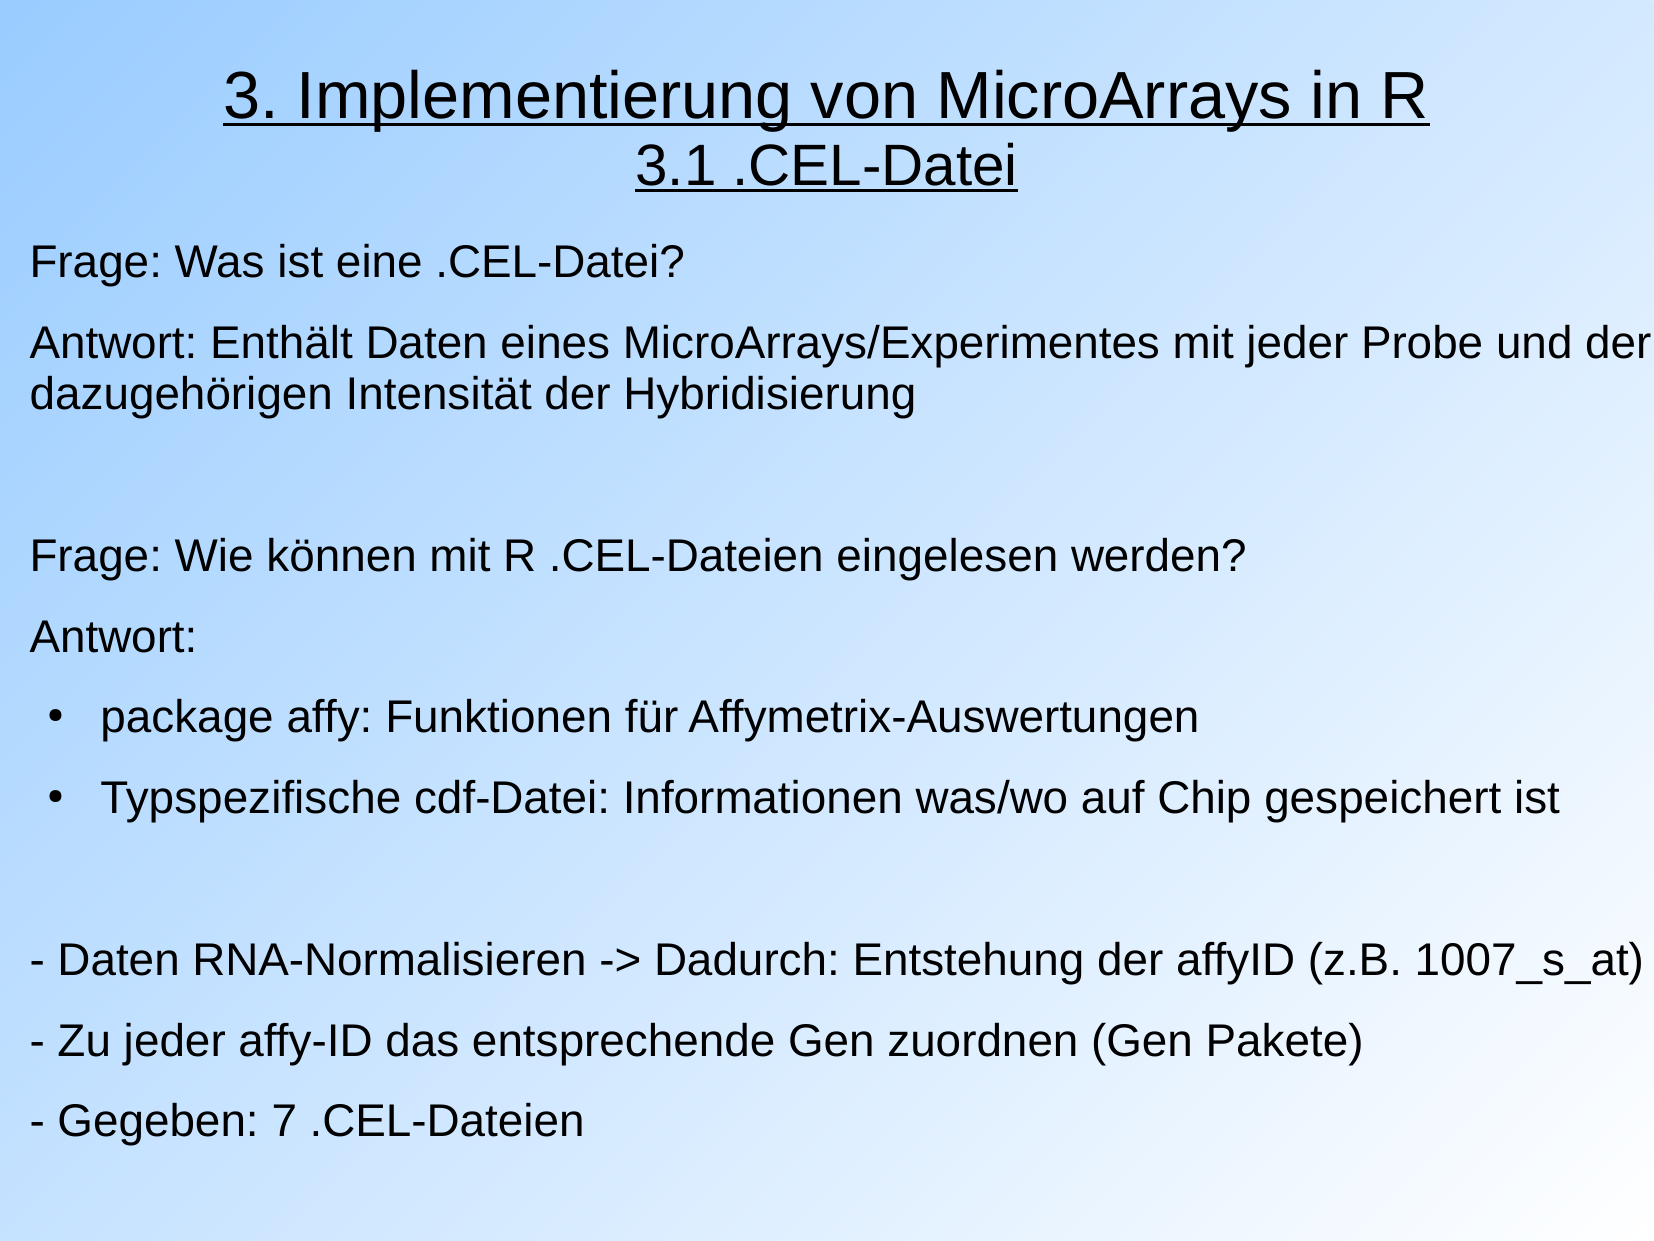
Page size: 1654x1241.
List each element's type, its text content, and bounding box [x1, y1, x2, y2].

list Frage: Was ist eine .CEL-Datei? Antwort: Enthält Daten eines MicroArrays/Experimentes mit jeder Probe und der dazugehörigen Intensität der Hybridisierung Frage: Wie können mit R .CEL-Dateien eingelesen werden? Antwort: package affy: Funktionen für Affymetrix-Auswertungen Typspezifische cdf-Datei: Informationen was/wo auf Chip gespeichert ist - Daten RNA-Normalisieren -> Dadurch: Entstehung der affyID (z.B. 1007_s_at) - Zu jeder affy-ID das entsprechende Gen zuordnen (Gen Pakete) - Gegeben: 7 .CEL-Dateien [29, 236, 1654, 1241]
title 3. Implementierung von MicroArrays in R 3.1 .CEL-Datei [0, 0, 1654, 257]
